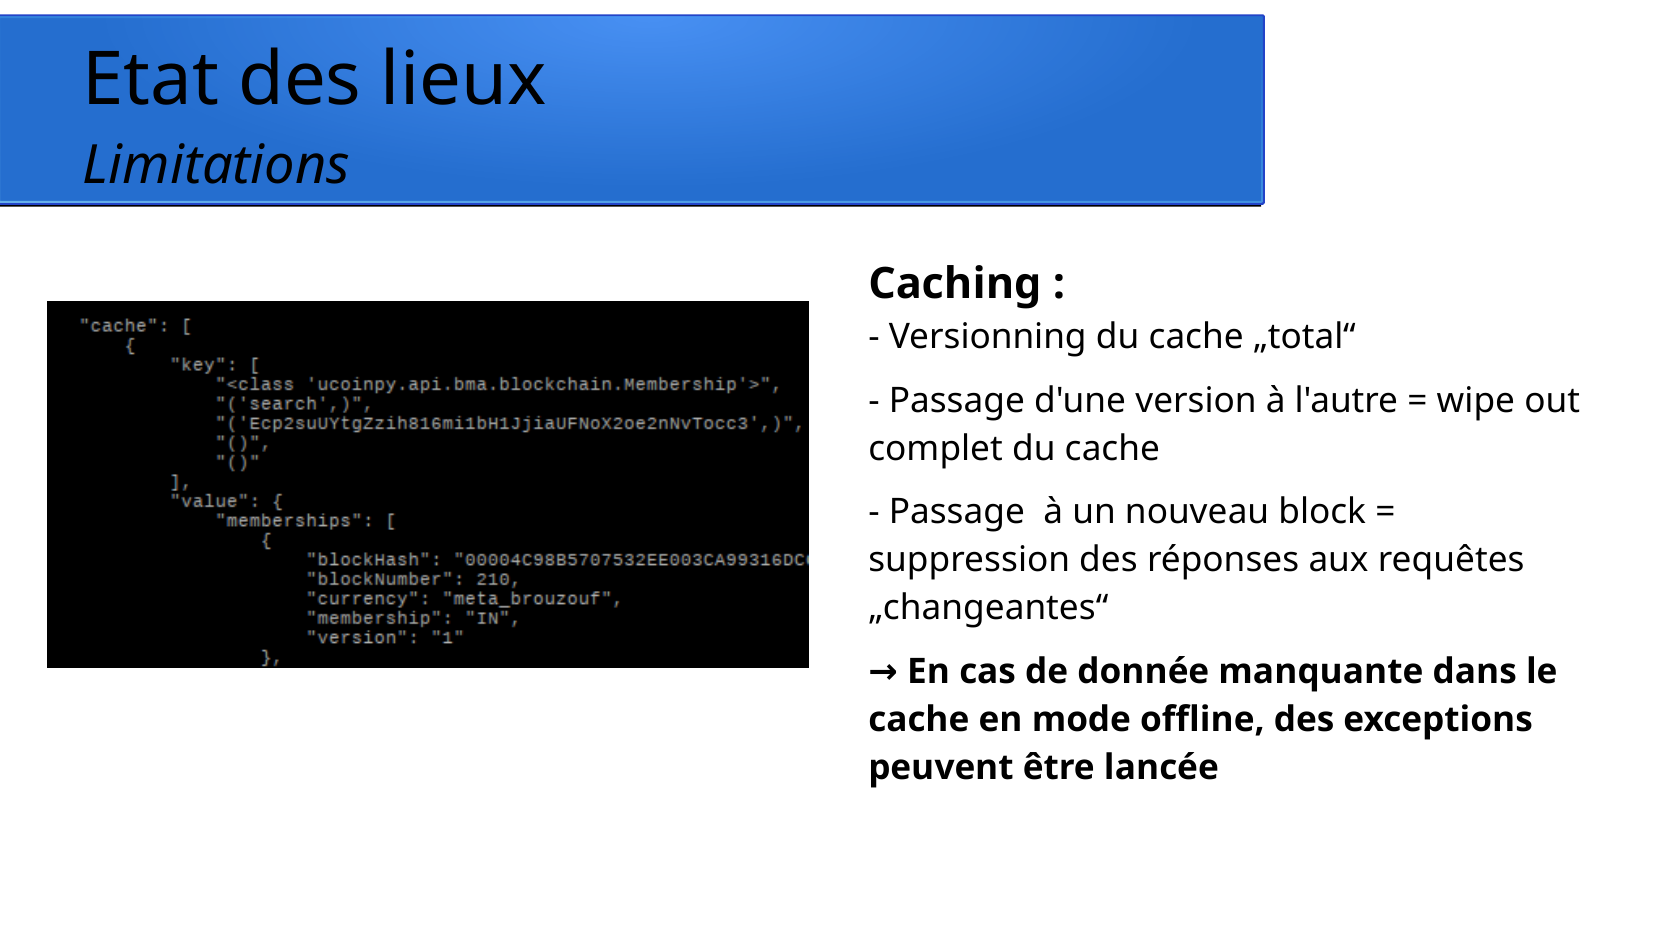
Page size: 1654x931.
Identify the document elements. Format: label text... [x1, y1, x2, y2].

list Caching : - Versionning du cache „total“ - Passage d'une version à l'autre = wipe out complet du cache - Passage à un nouveau block = suppression des réponses aux requêtes „changeantes“ → En cas de donnée manquante dans le cache en mode offline, des exceptions peuvent être lancée [868, 251, 1595, 792]
picture [47, 301, 809, 668]
title Etat des lieux Limitations [82, 28, 1235, 196]
